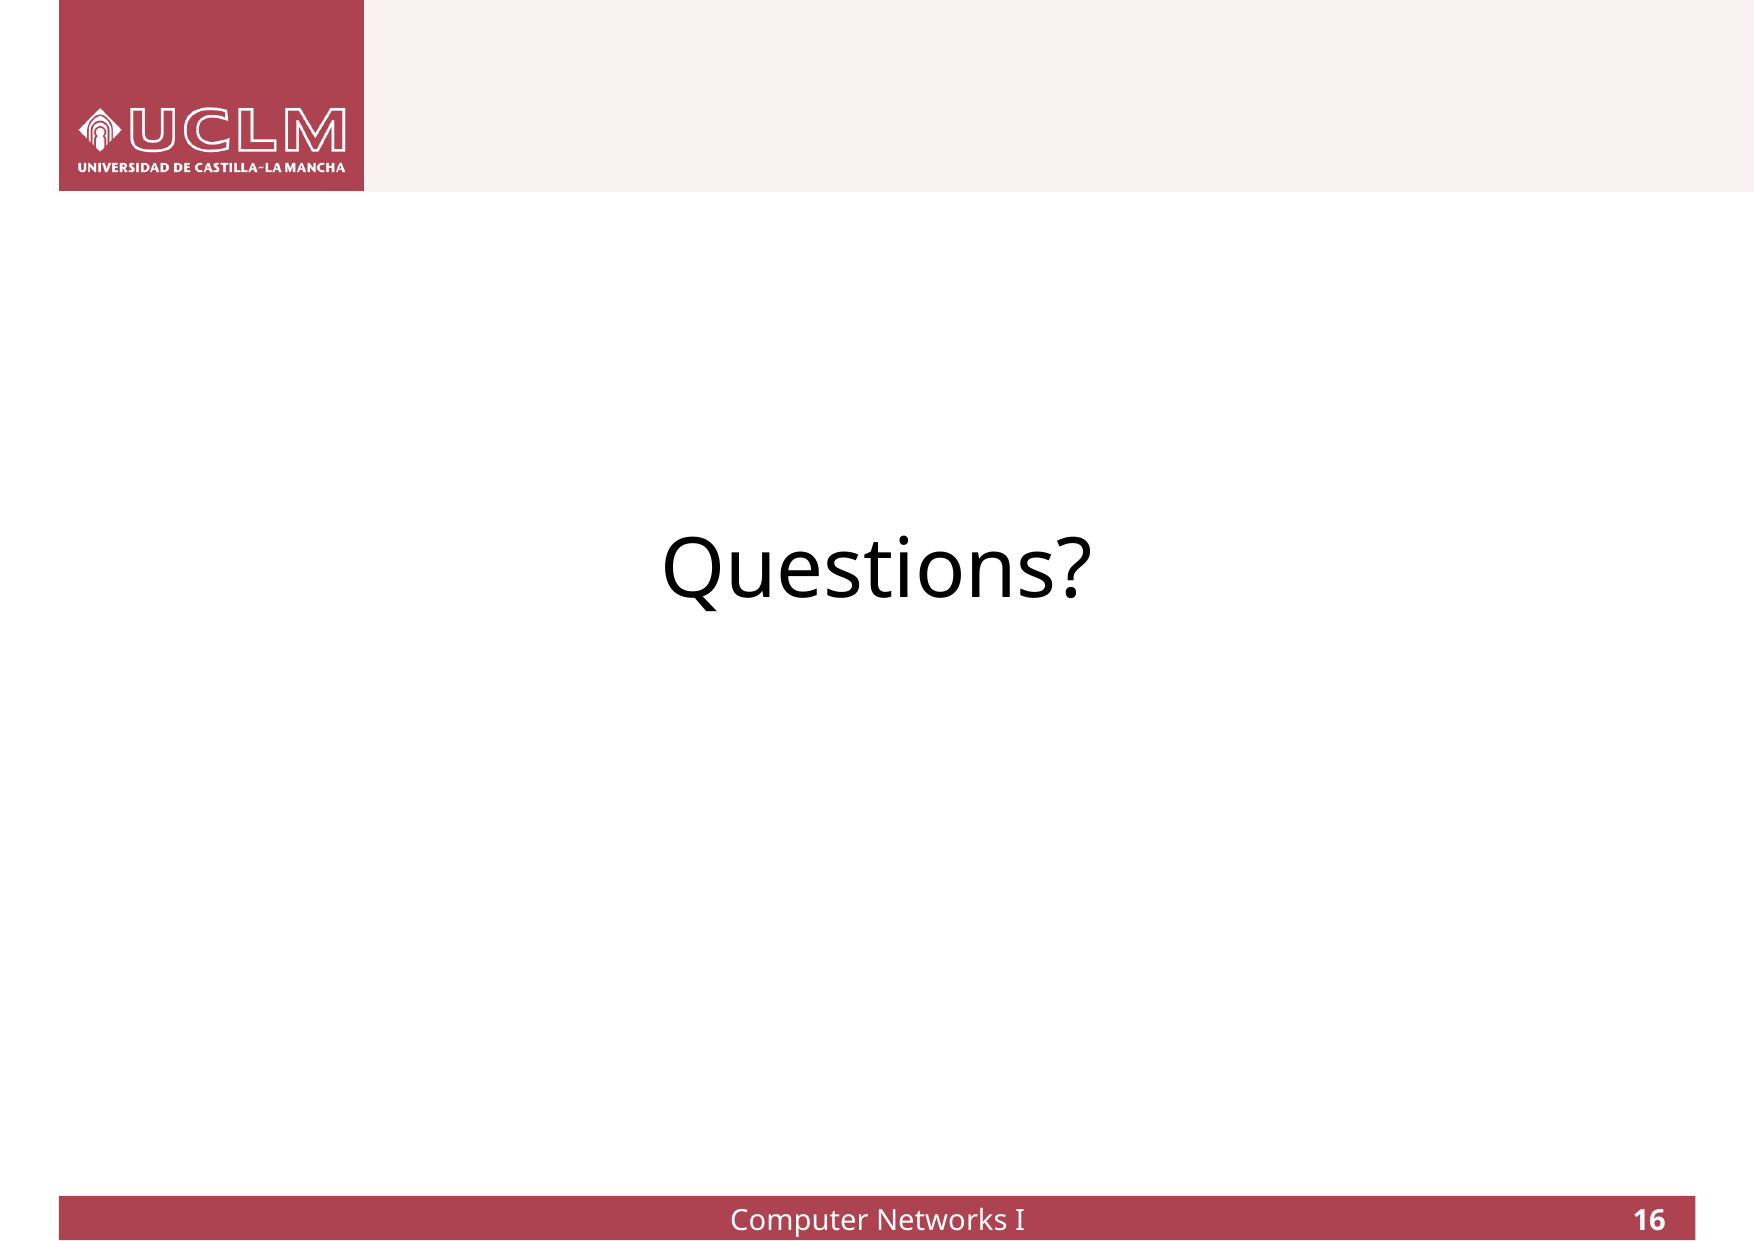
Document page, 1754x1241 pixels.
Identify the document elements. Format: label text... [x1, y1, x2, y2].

text_box Questions? [87, 513, 1667, 814]
footer Computer Networks I [599, 1200, 1156, 1236]
picture [59, 0, 364, 191]
slide_number <number> [1257, 1200, 1666, 1236]
